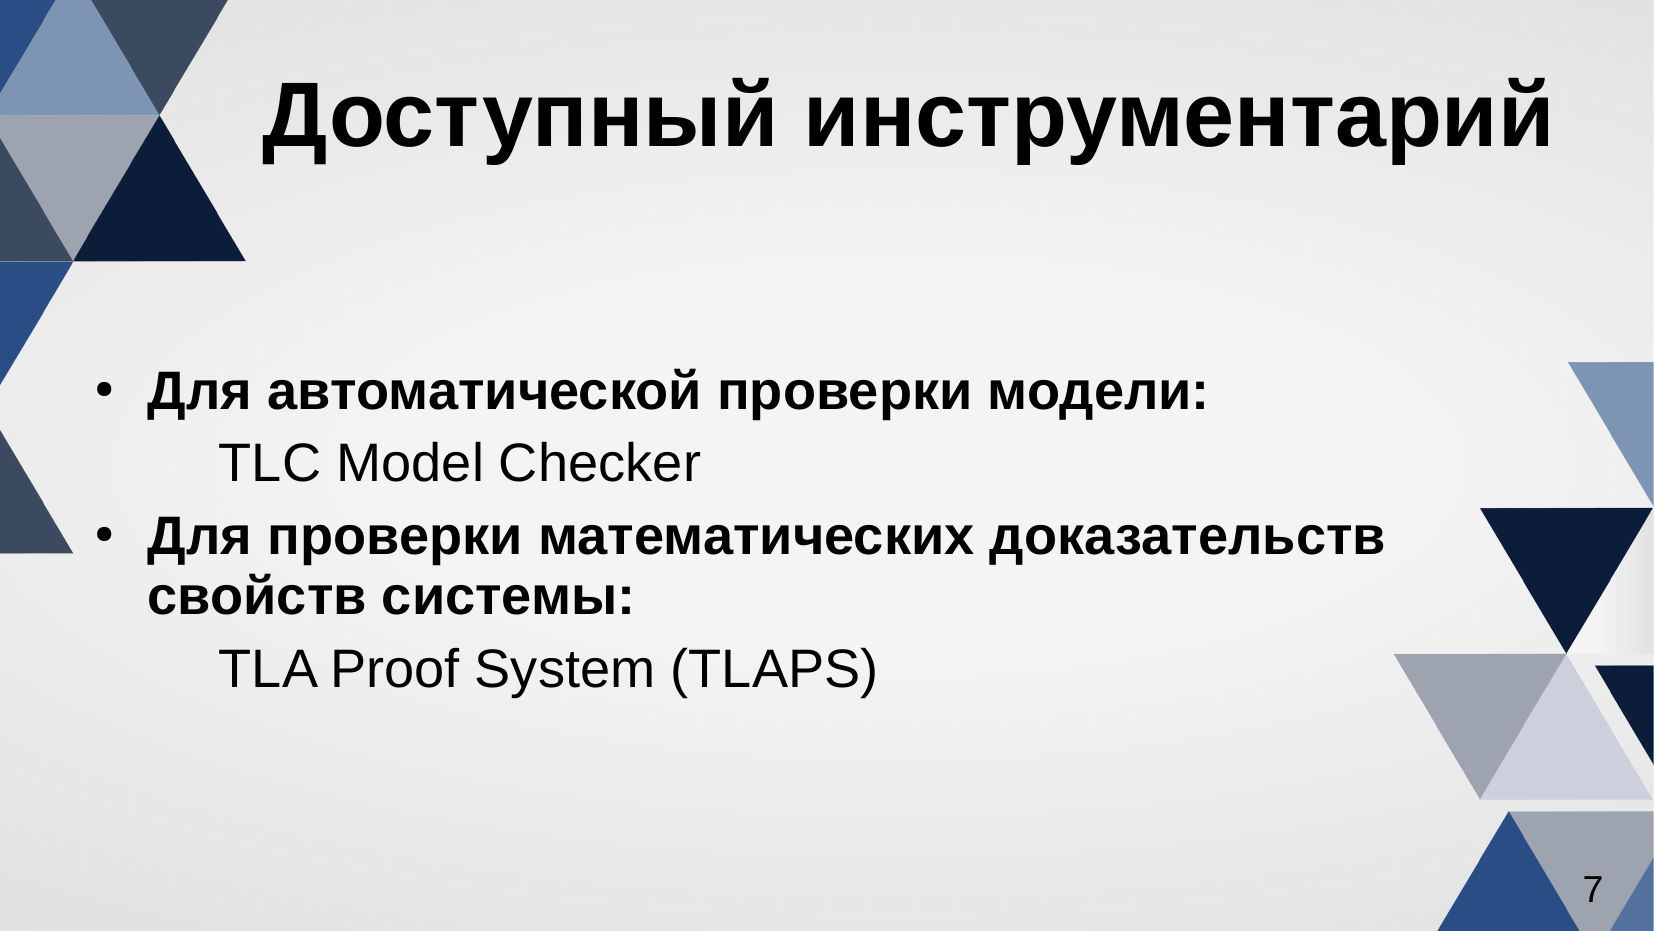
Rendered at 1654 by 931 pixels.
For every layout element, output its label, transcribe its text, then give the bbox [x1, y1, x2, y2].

picture [0, 0, 1654, 931]
title Доступный инструментарий [165, 37, 1654, 193]
list Для автоматической проверки модели: TLC Model Checker Для проверки математических доказательств свойств системы: TLA Proof System (TLAPS) [76, 293, 1447, 931]
text_box <number> [1567, 861, 1654, 919]
